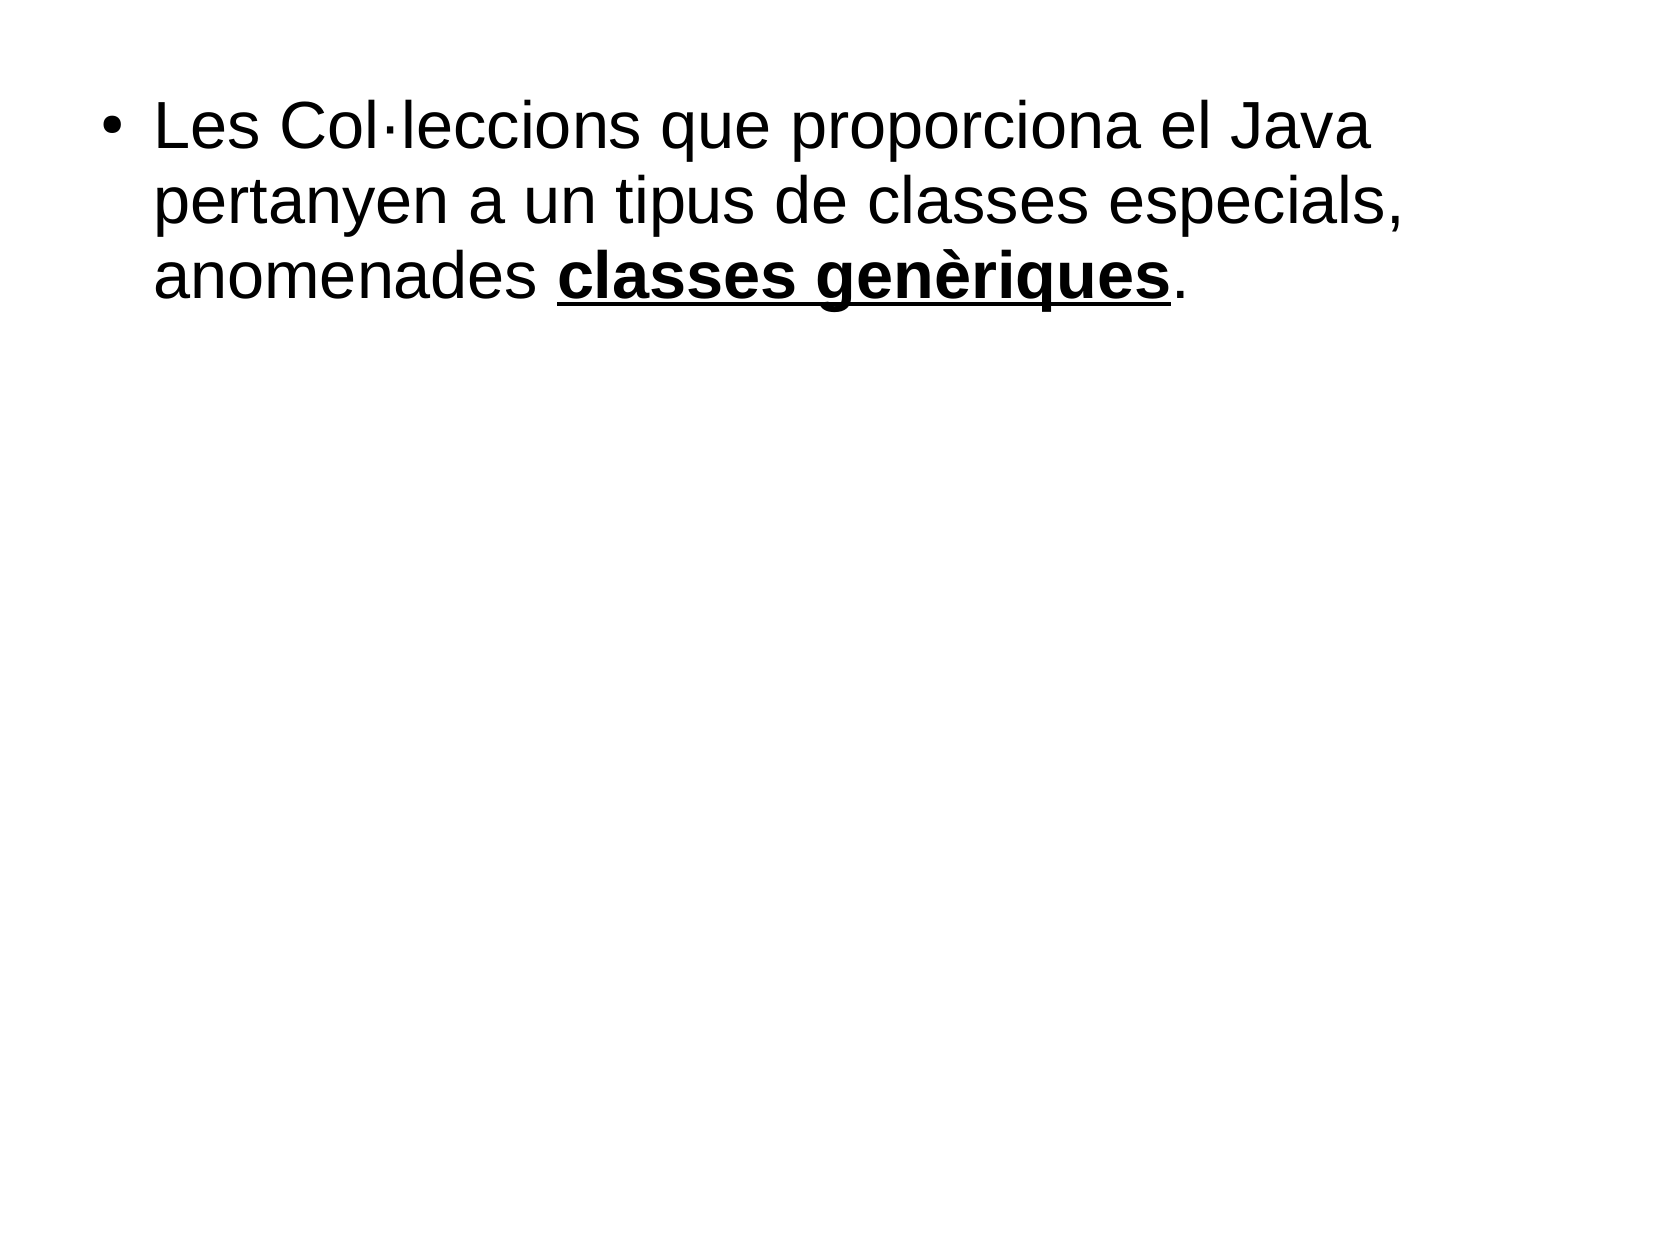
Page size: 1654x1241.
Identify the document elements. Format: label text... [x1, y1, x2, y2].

list Les Col·leccions que proporciona el Java pertanyen a un tipus de classes especials, anomenades classes genèriques. [82, 88, 1571, 1109]
